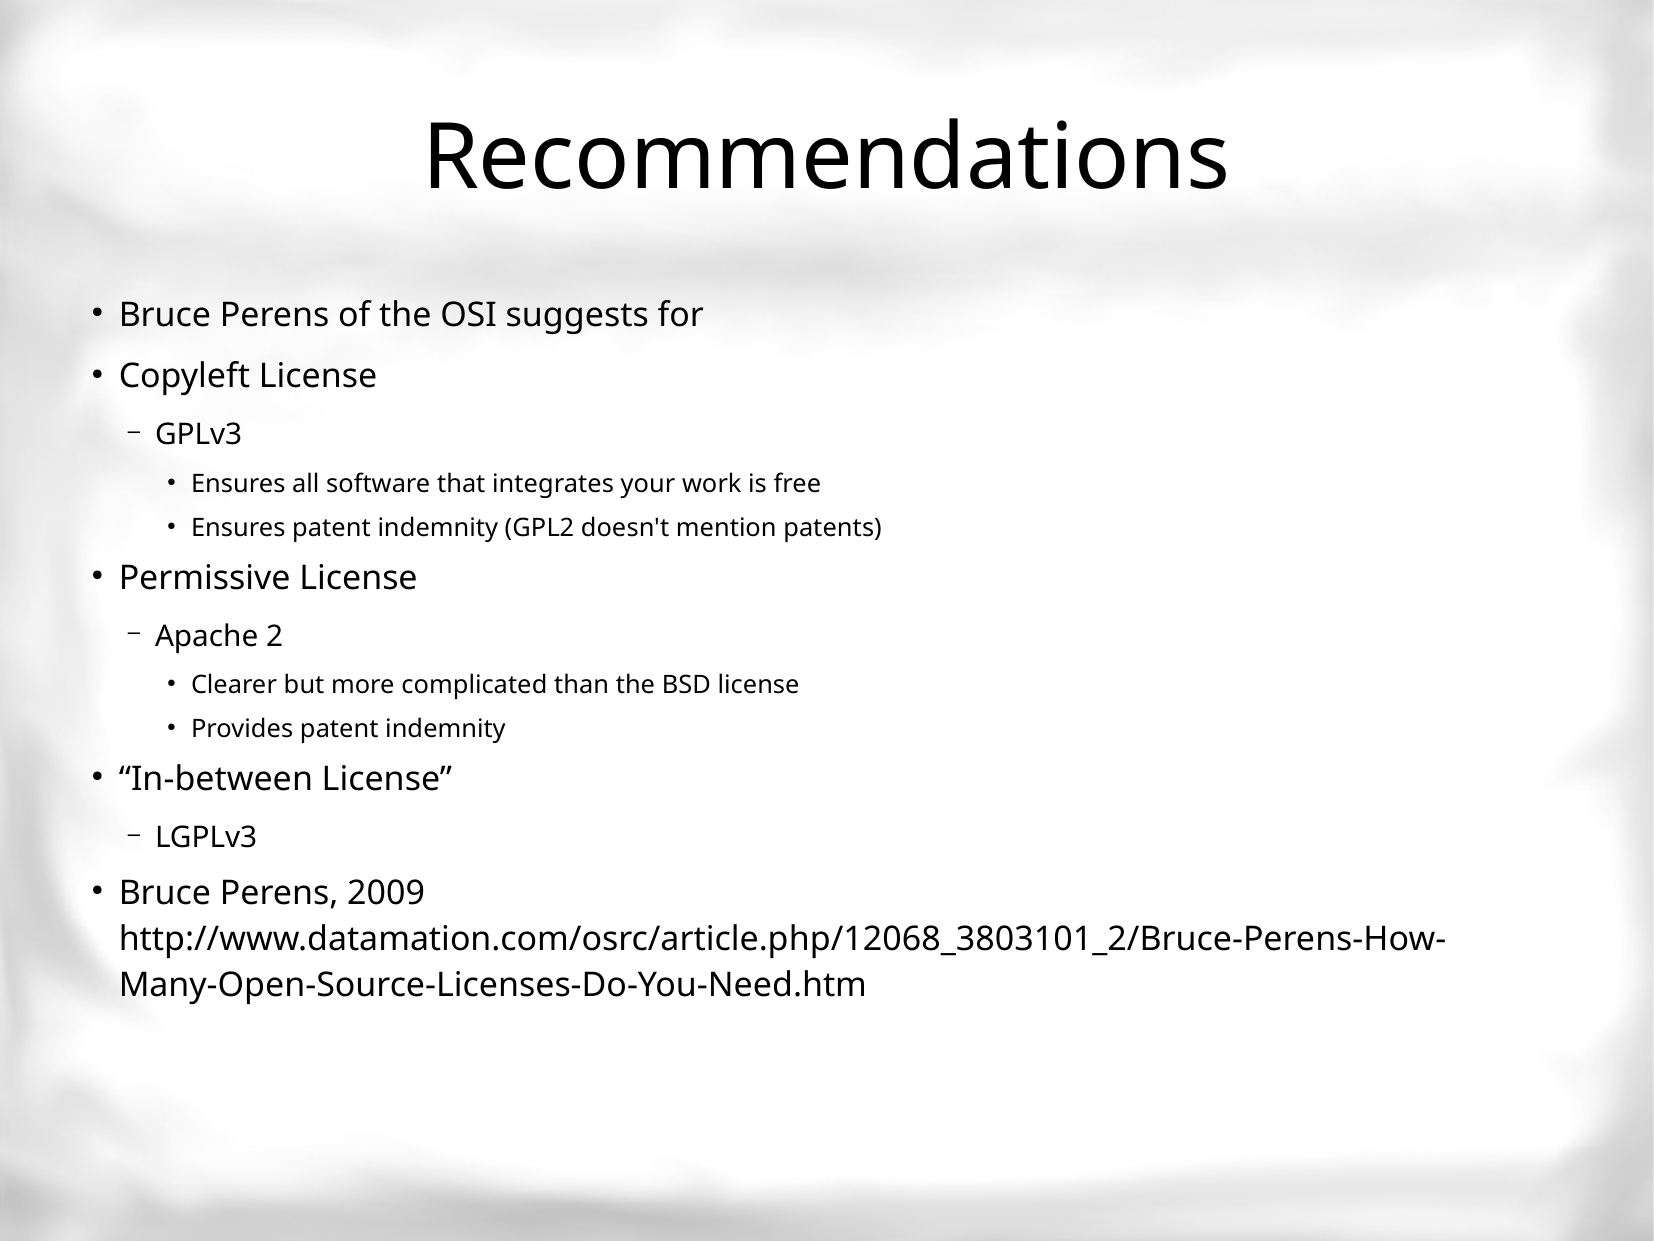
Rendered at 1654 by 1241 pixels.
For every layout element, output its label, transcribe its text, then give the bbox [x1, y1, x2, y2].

picture [0, 0, 1654, 1241]
title Recommendations [82, 49, 1571, 257]
list Bruce Perens of the OSI suggests for Copyleft License GPLv3 Ensures all software that integrates your work is free Ensures patent indemnity (GPL2 doesn't mention patents) Permissive License Apache 2 Clearer but more complicated than the BSD license Provides patent indemnity “In-between License” LGPLv3 Bruce Perens, 2009 http://www.datamation.com/osrc/article.php/12068_3803101_2/Bruce-Perens-How-Many-Open-Source-Licenses-Do-You-Need.htm [82, 290, 1538, 1010]
